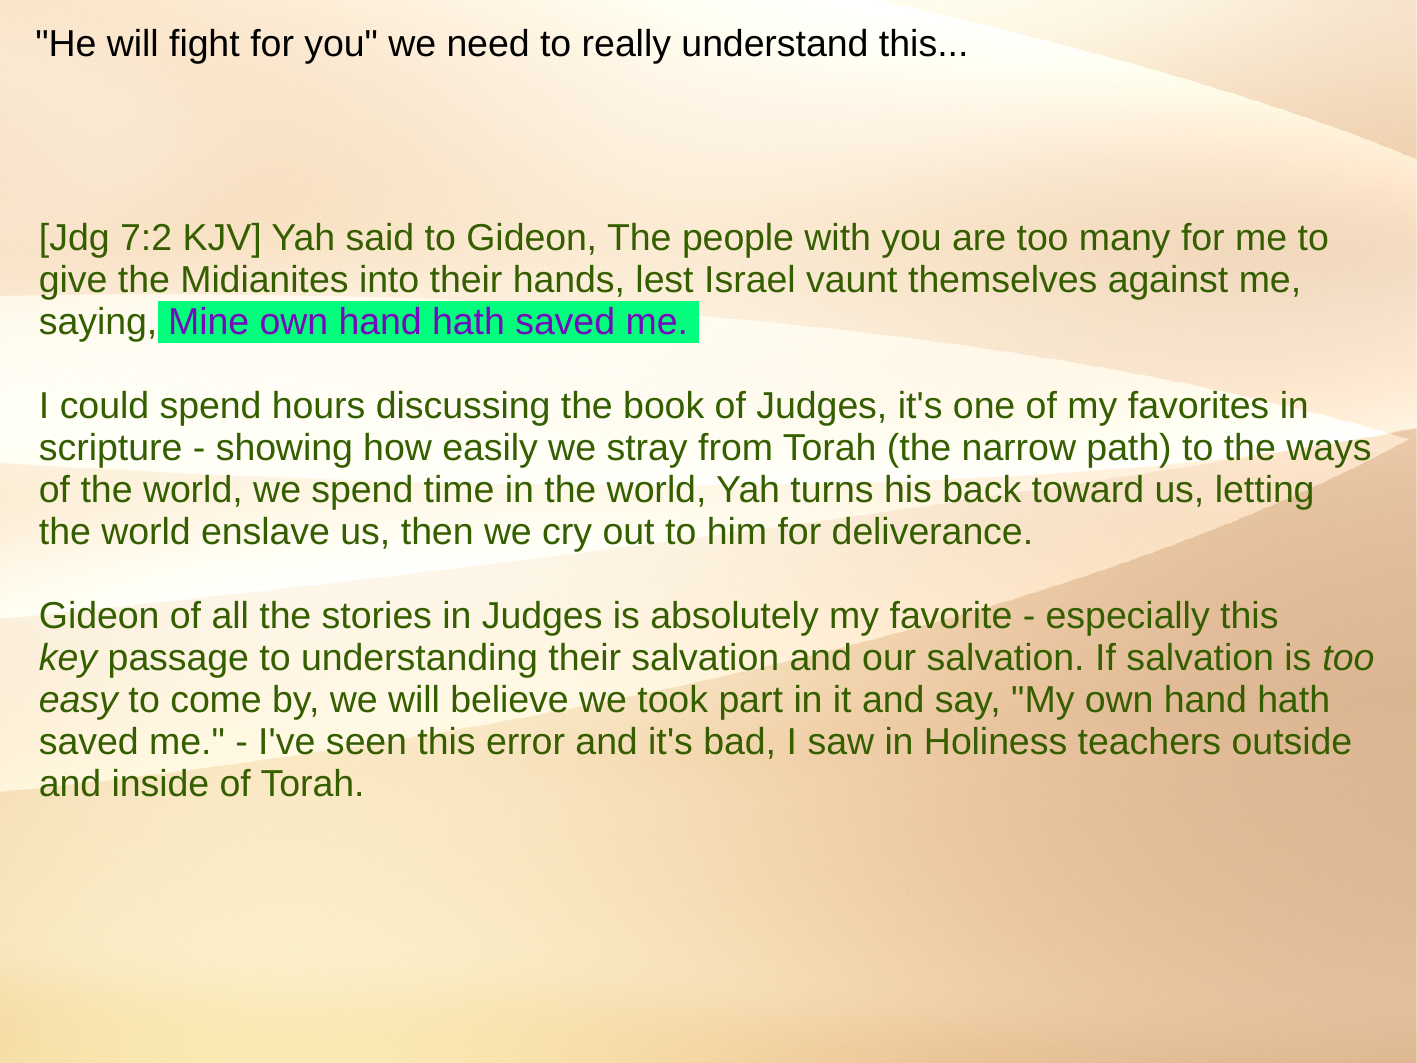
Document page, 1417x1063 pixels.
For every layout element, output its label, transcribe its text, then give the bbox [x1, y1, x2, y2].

text_box "He will fight for you" we need to really understand this... [20, 15, 1371, 174]
text_box [Jdg 7:2 KJV] Yah said to Gideon, The people with you are too many for me to give the Midianites into their hands, lest Israel vaunt themselves against me, saying, Mine own hand hath saved me. I could spend hours discussing the book of Judges, it's one of my favorites in scripture - showing how easily we stray from Torah (the narrow path) to the ways of the world, we spend time in the world, Yah turns his back toward us, letting the world enslave us, then we cry out to him for deliverance. Gideon of all the stories in Judges is absolutely my favorite - especially this key passage to understanding their salvation and our salvation. If salvation is too easy to come by, we will believe we took part in it and say, "My own hand hath saved me." - I've seen this error and it's bad, I saw in Holiness teachers outside and inside of Torah. [24, 209, 1391, 1020]
picture [0, 0, 1417, 1063]
